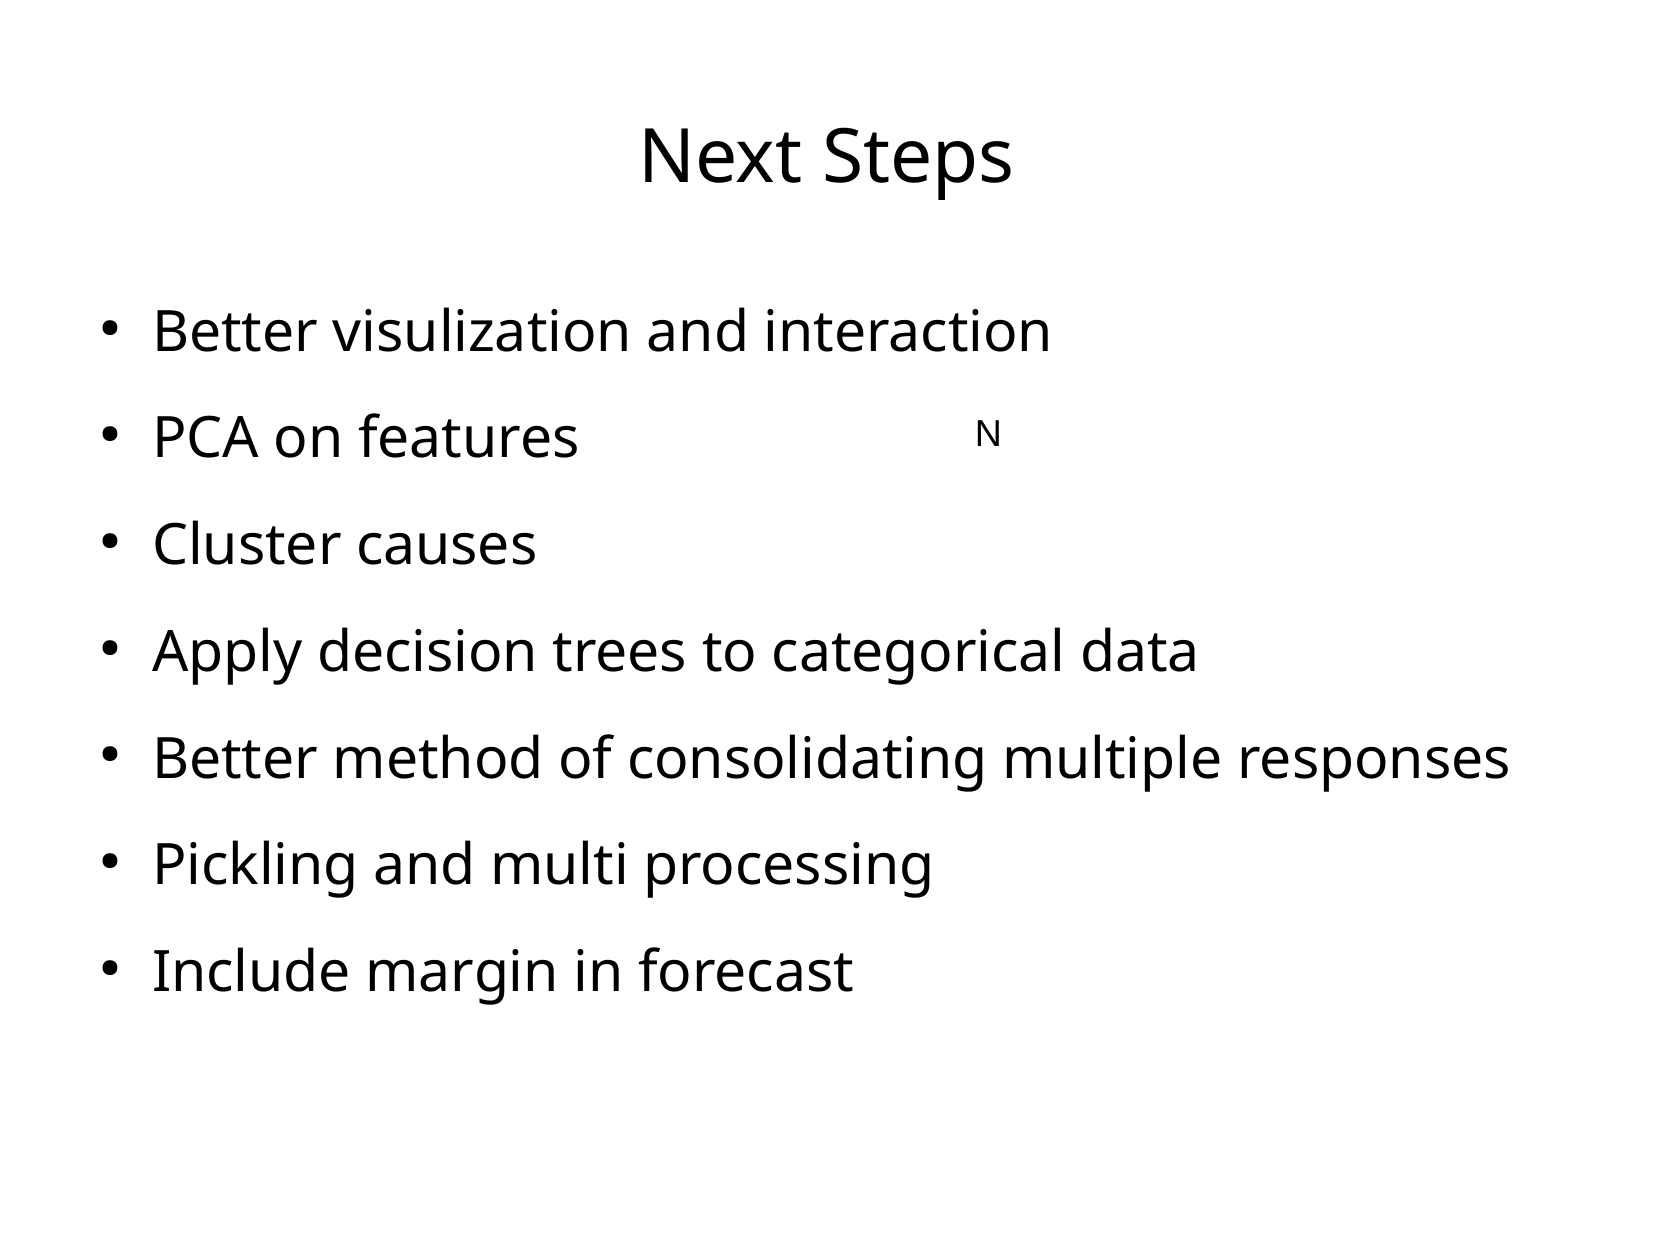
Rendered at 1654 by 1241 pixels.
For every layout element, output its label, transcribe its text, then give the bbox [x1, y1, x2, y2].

list Better visulization and interaction PCA on features Cluster causes Apply decision trees to categorical data Better method of consolidating multiple responses Pickling and multi processing Include margin in forecast [82, 290, 1571, 1010]
title Next Steps [82, 49, 1571, 257]
text_box N [960, 405, 1017, 462]
